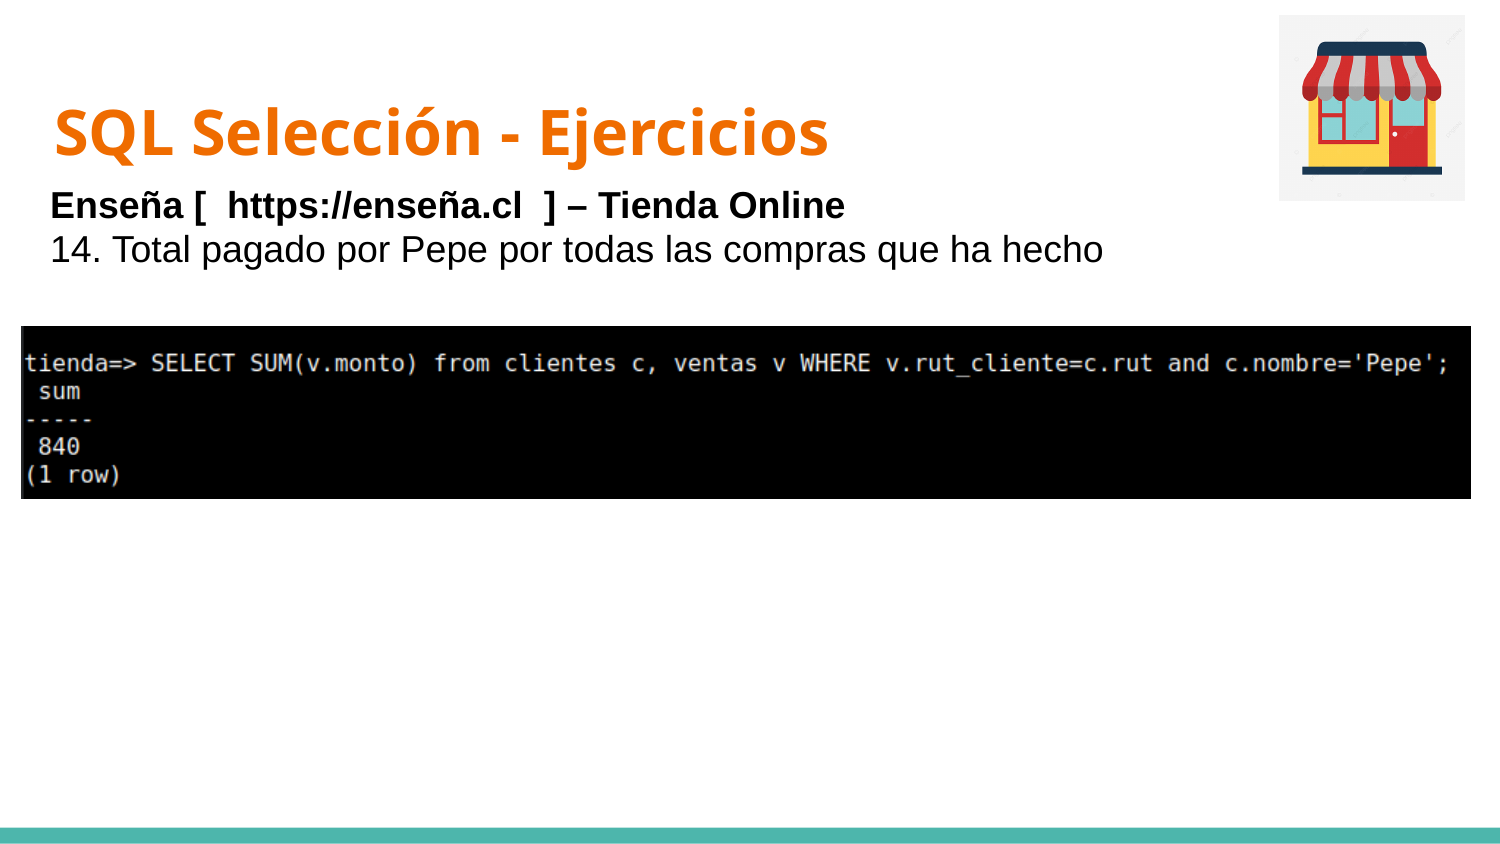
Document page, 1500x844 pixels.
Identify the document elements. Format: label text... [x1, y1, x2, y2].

title SQL Selección - Ejercicios [39, 72, 1279, 177]
picture [1279, 15, 1465, 201]
text_box 14. Total pagado por Pepe por todas las compras que ha hecho [35, 220, 1453, 320]
picture [21, 326, 1471, 499]
text_box Enseña [ https://enseña.cl ] – Tienda Online [35, 177, 1323, 220]
